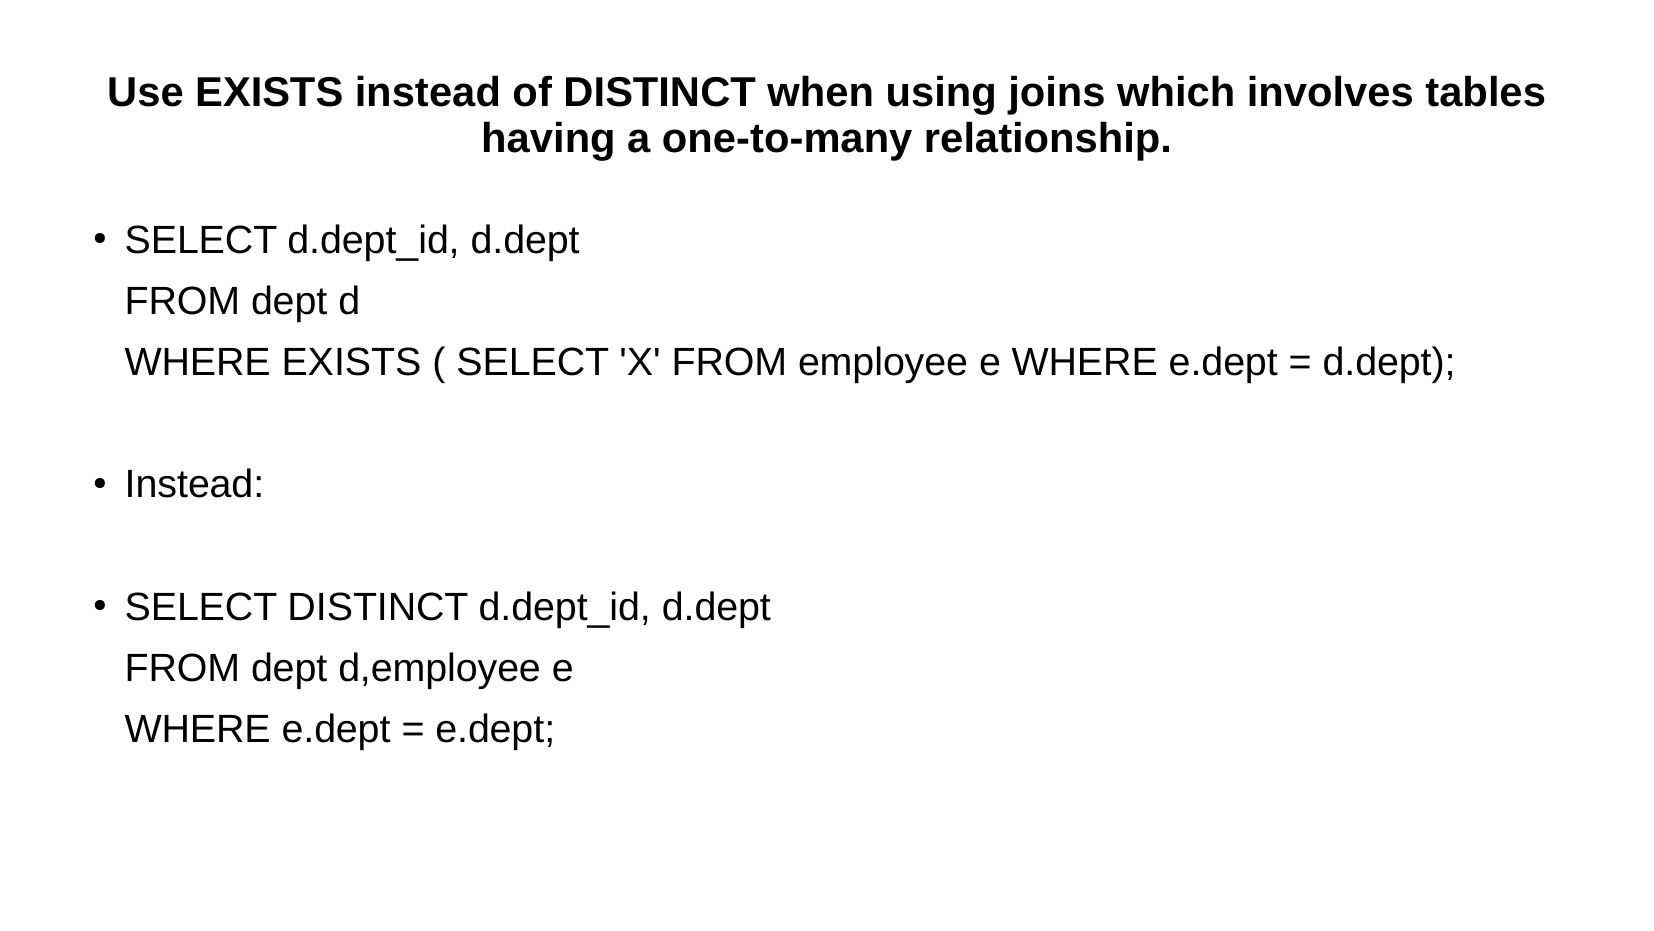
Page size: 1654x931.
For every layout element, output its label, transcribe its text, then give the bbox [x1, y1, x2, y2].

list SELECT d.dept_id, d.dept FROM dept d WHERE EXISTS ( SELECT 'X' FROM employee e WHERE e.dept = d.dept); Instead: SELECT DISTINCT d.dept_id, d.dept FROM dept d,employee e WHERE e.dept = e.dept; [82, 217, 1571, 758]
title Use EXISTS instead of DISTINCT when using joins which involves tables having a one-to-many relationship. [82, 37, 1571, 193]
